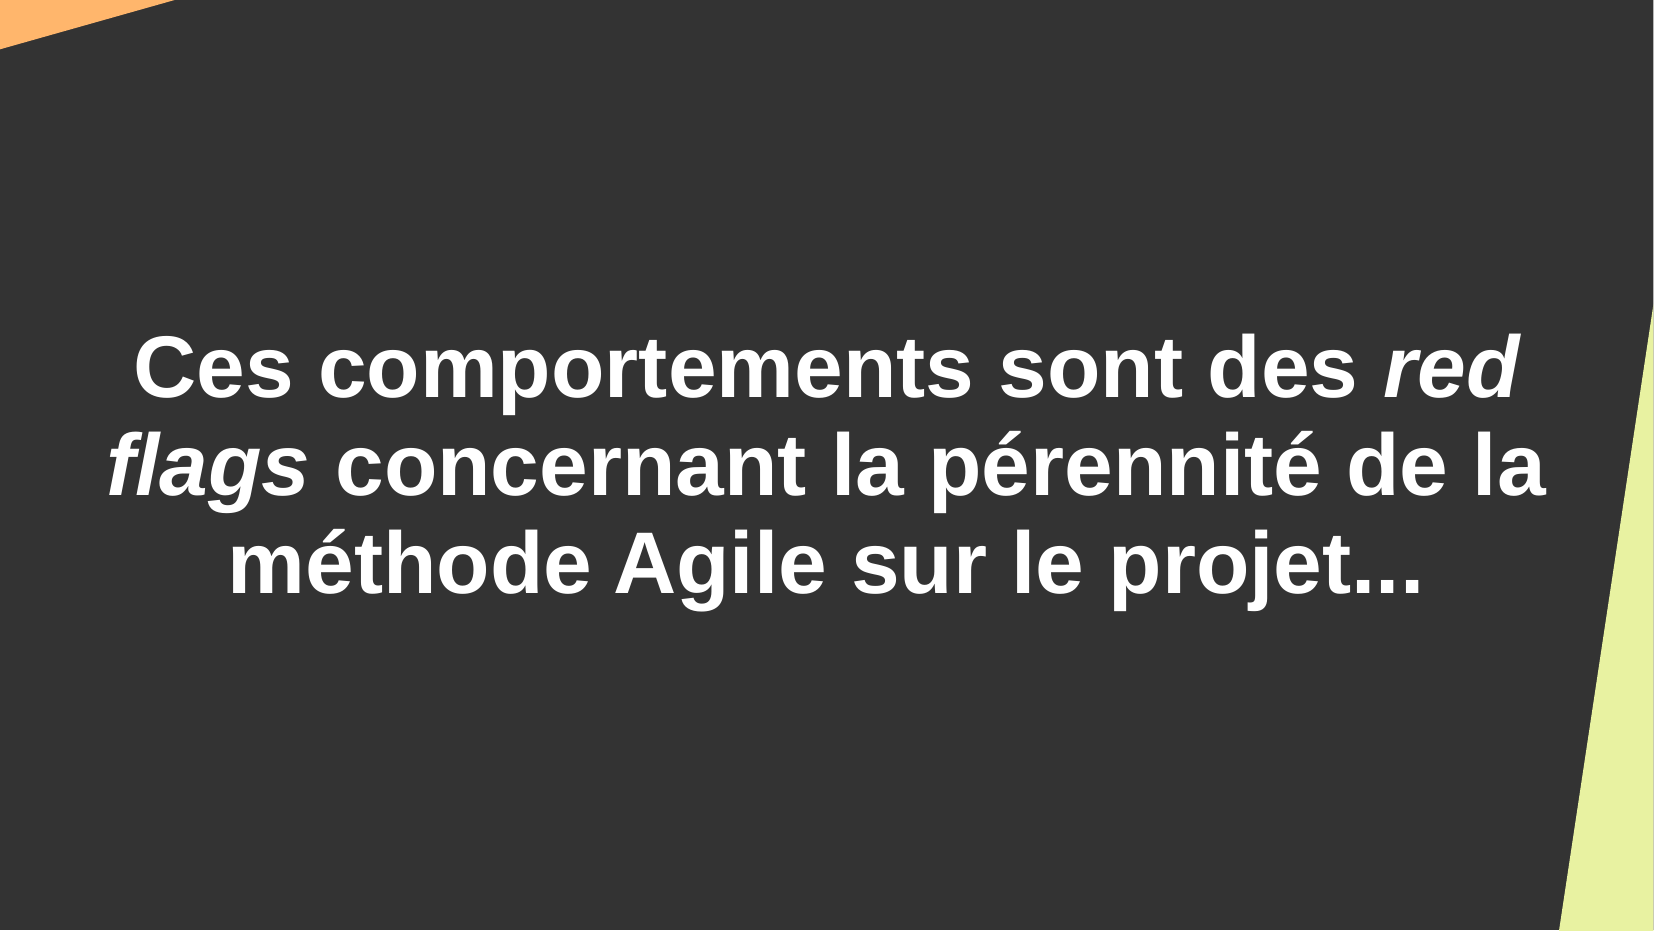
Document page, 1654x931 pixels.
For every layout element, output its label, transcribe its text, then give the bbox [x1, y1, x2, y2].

text_box [1558, 300, 1654, 931]
title Ces comportements sont des red flags concernant la pérennité de la méthode Agile sur le projet... [31, 318, 1622, 612]
text_box [0, 0, 175, 50]
